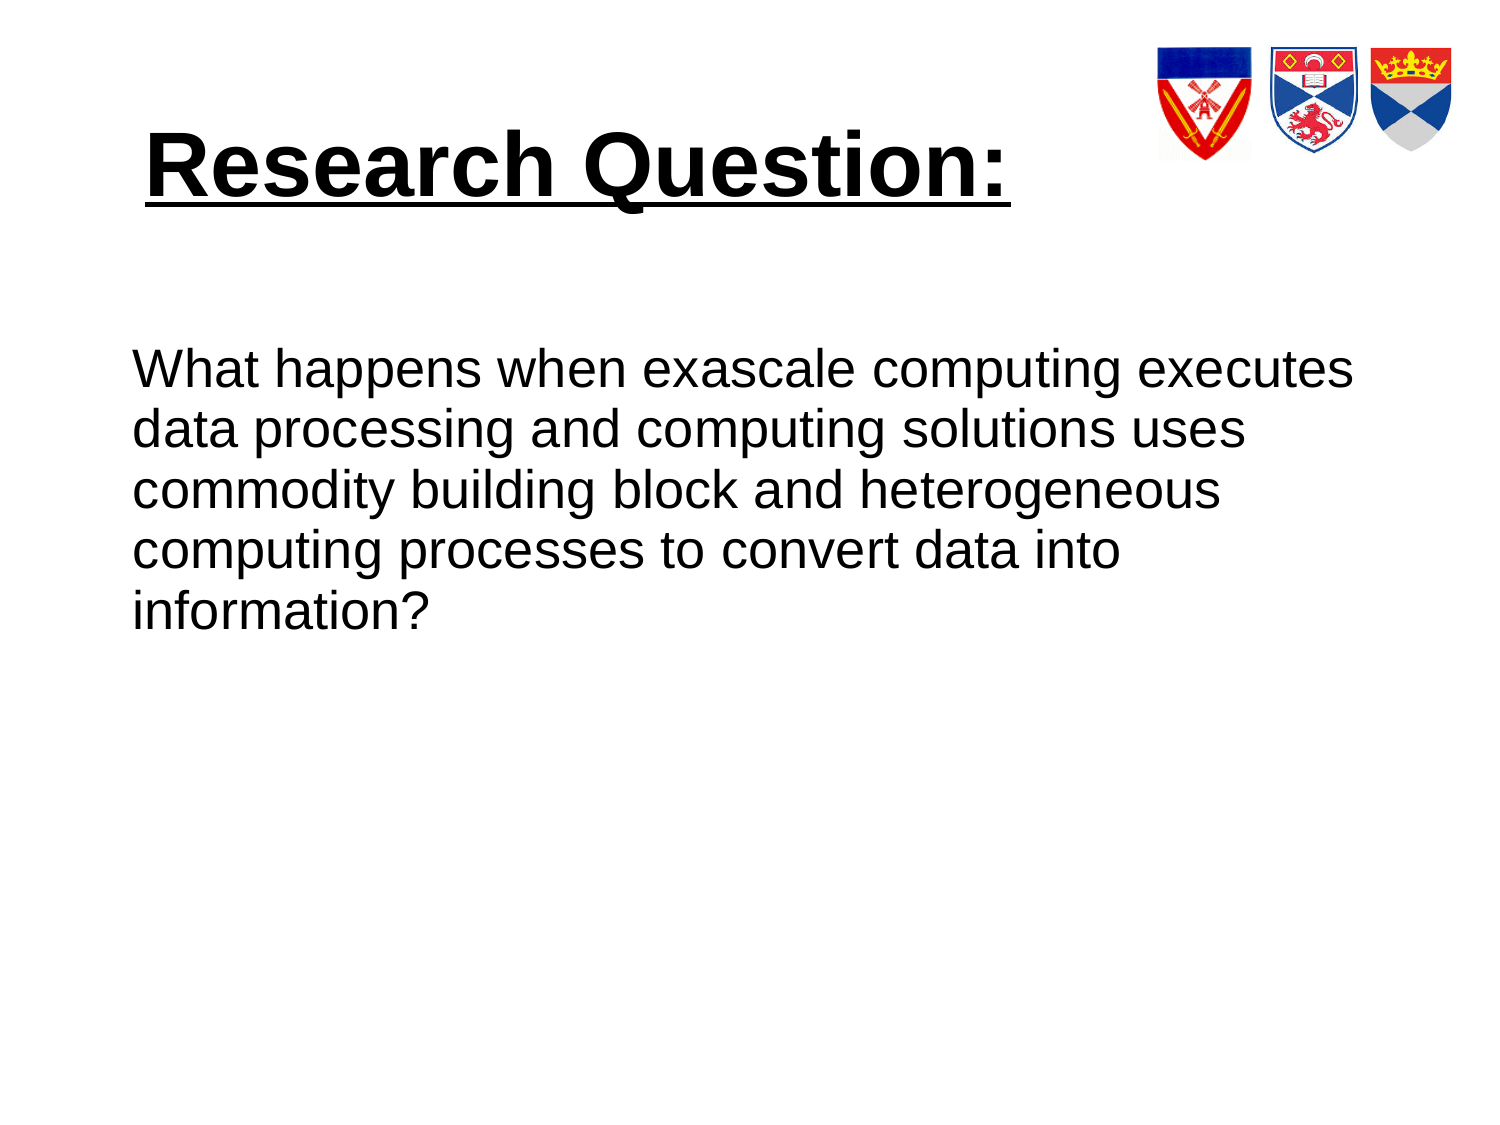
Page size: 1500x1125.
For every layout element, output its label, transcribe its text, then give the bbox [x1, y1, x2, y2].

text_box What happens when exascale computing executes data processing and computing solutions uses commodity building block and heterogeneous computing processes to convert data into information? [118, 330, 1441, 650]
picture [1268, 45, 1465, 154]
text_box Research Question: [129, 106, 1111, 224]
picture [1157, 47, 1252, 161]
